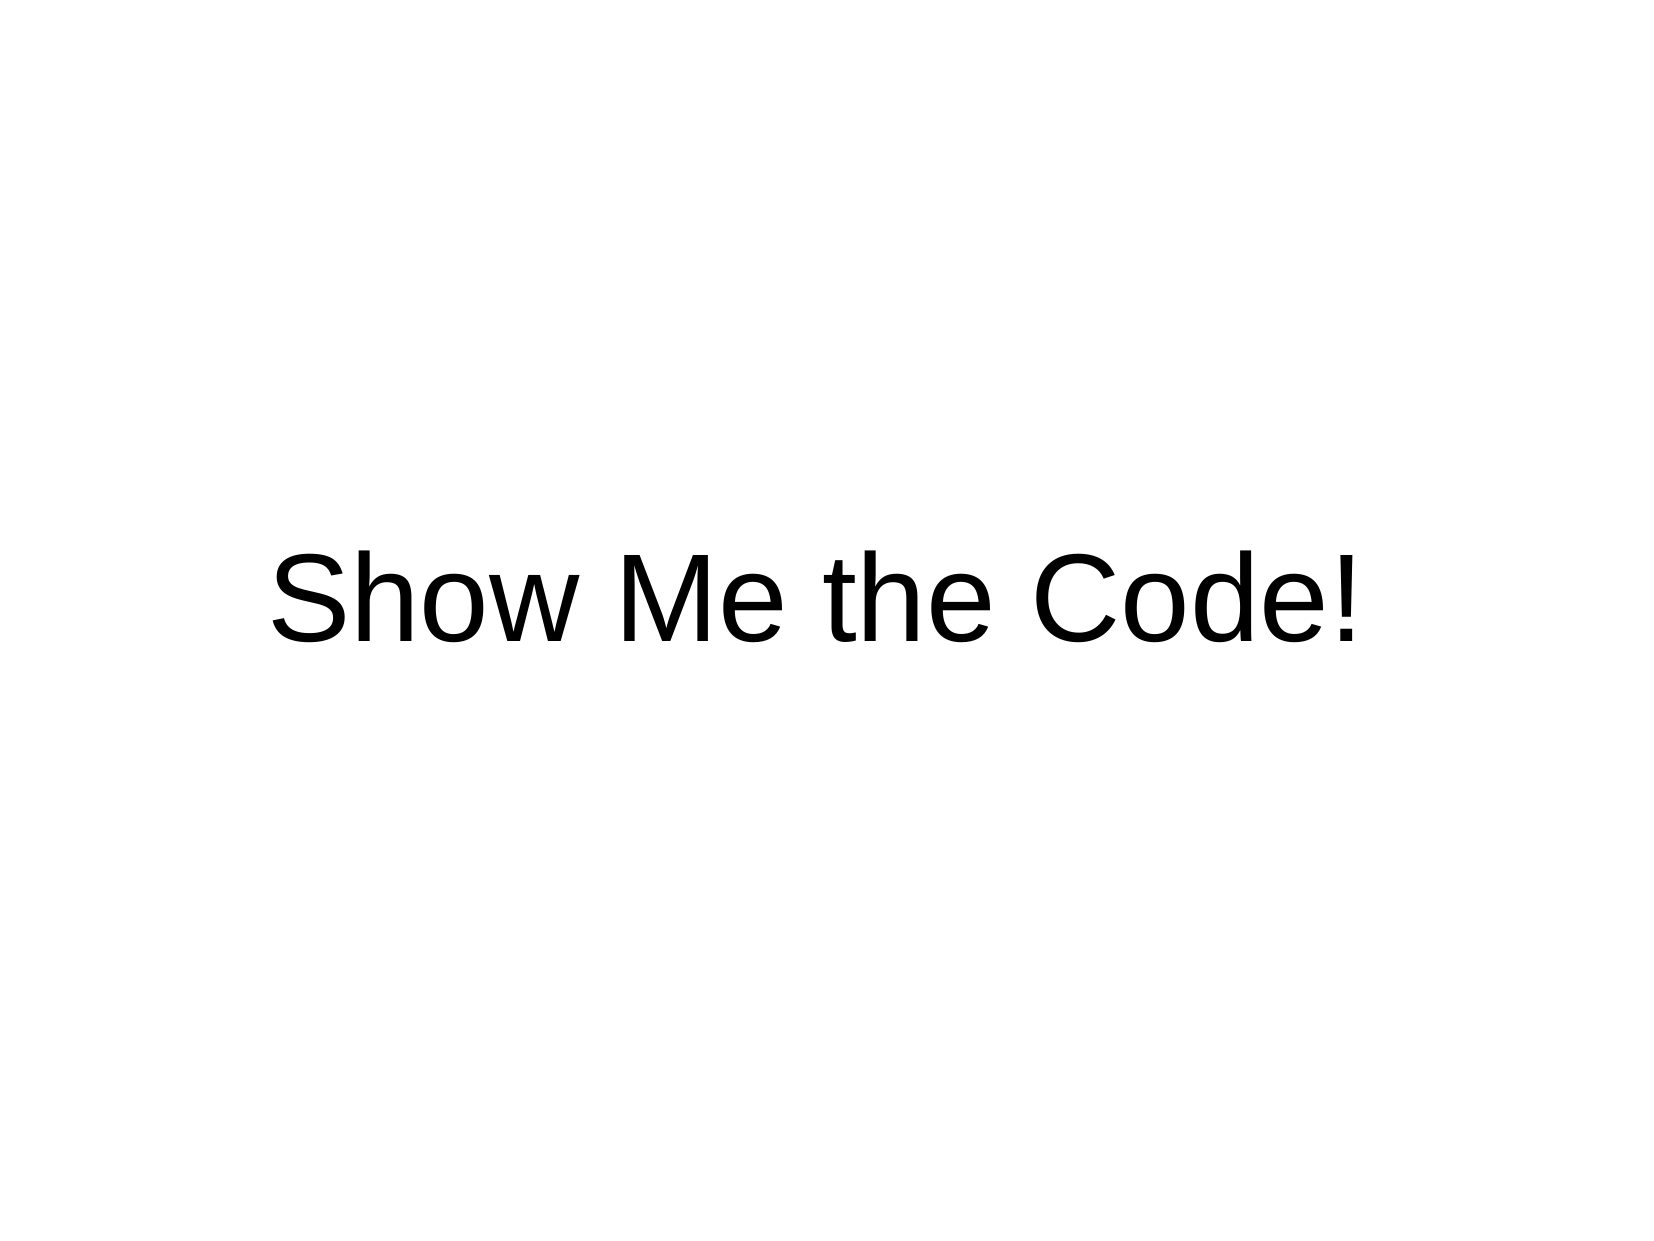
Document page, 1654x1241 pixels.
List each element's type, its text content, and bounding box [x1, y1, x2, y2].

title Show Me the Code! [71, 495, 1561, 703]
